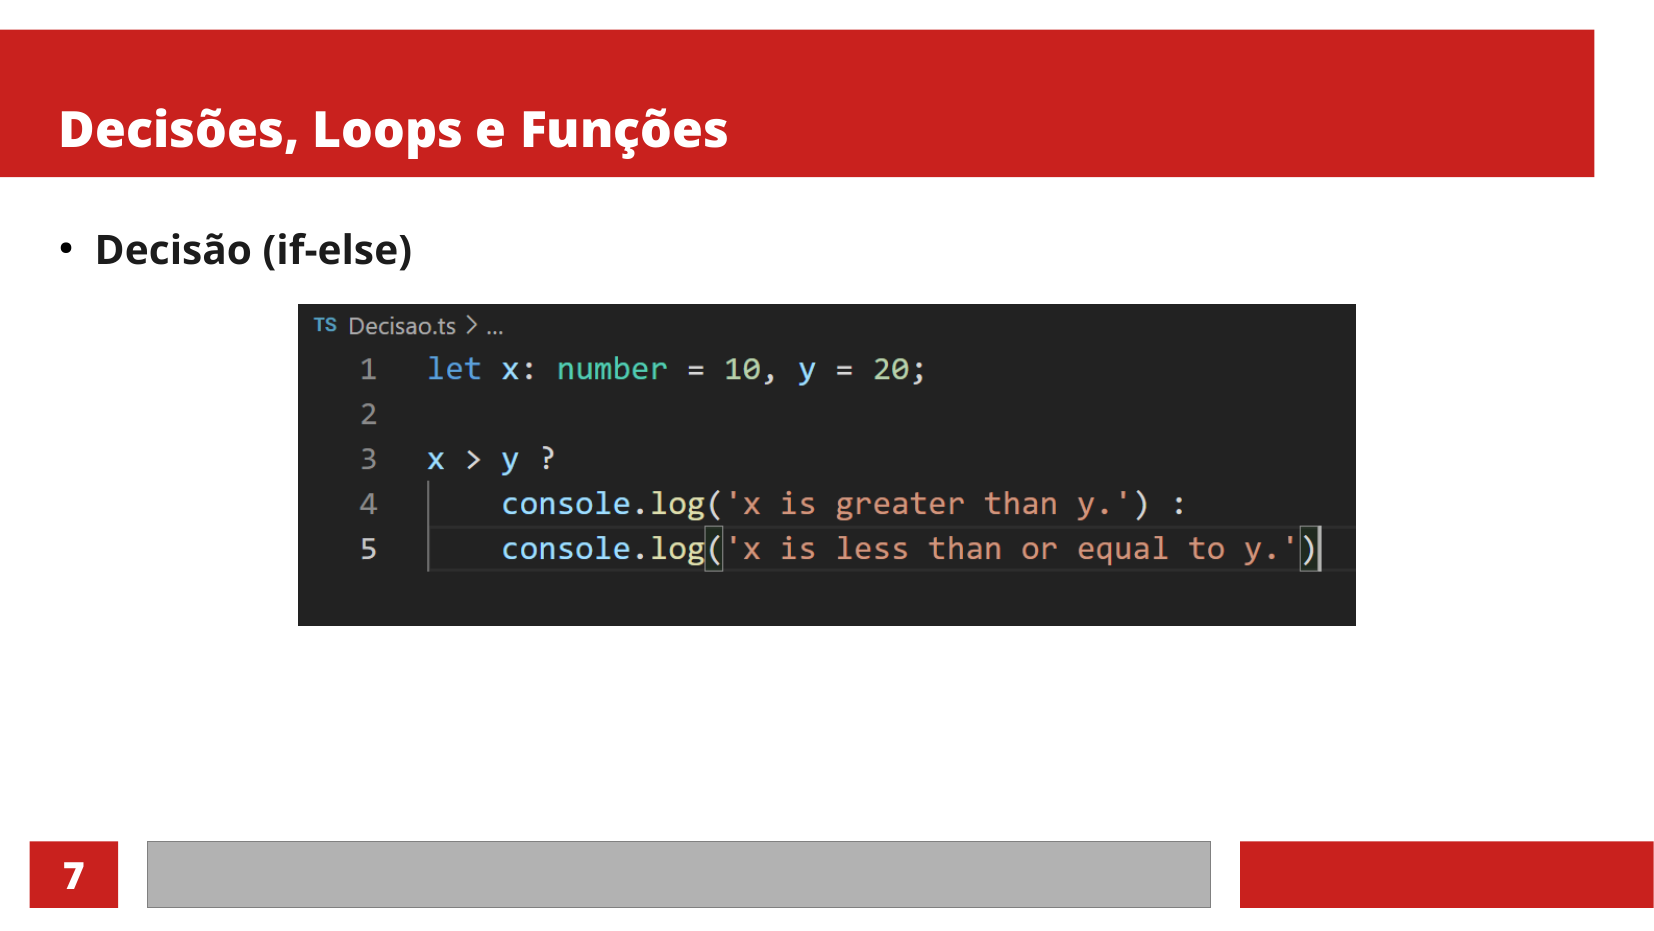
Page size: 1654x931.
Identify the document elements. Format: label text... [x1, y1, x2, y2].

title Decisões, Loops e Funções [59, 44, 1595, 163]
list Decisão (if-else) [59, 221, 1565, 798]
picture [298, 304, 1356, 626]
